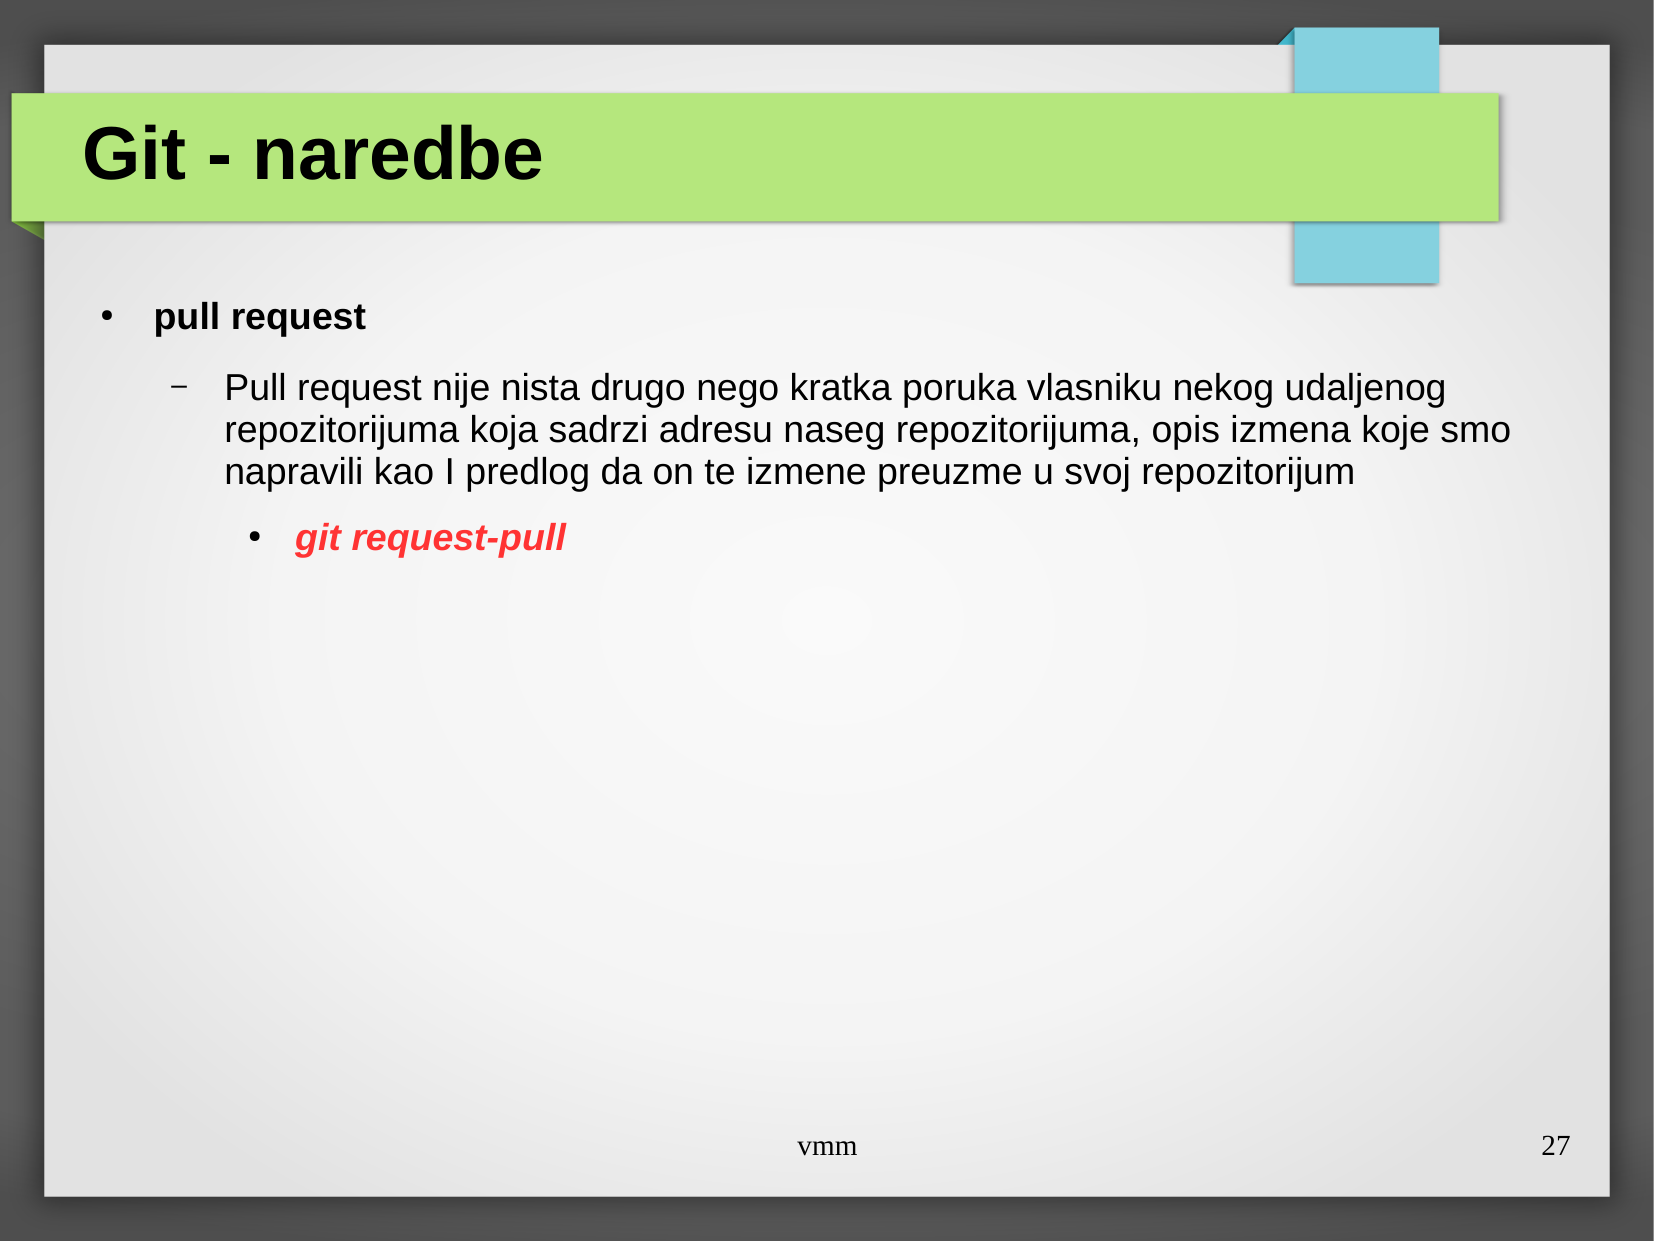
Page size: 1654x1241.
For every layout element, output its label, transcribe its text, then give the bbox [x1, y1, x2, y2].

picture [0, 0, 1654, 1241]
list pull request Pull request nije nista drugo nego kratka poruka vlasniku nekog udaljenog repozitorijuma koja sadrzi adresu naseg repozitorijuma, opis izmena koje smo napravili kao I predlog da on te izmene preuzme u svoj repozitorijum git request-pull [82, 295, 1571, 1141]
title Git - naredbe [82, 94, 1264, 213]
